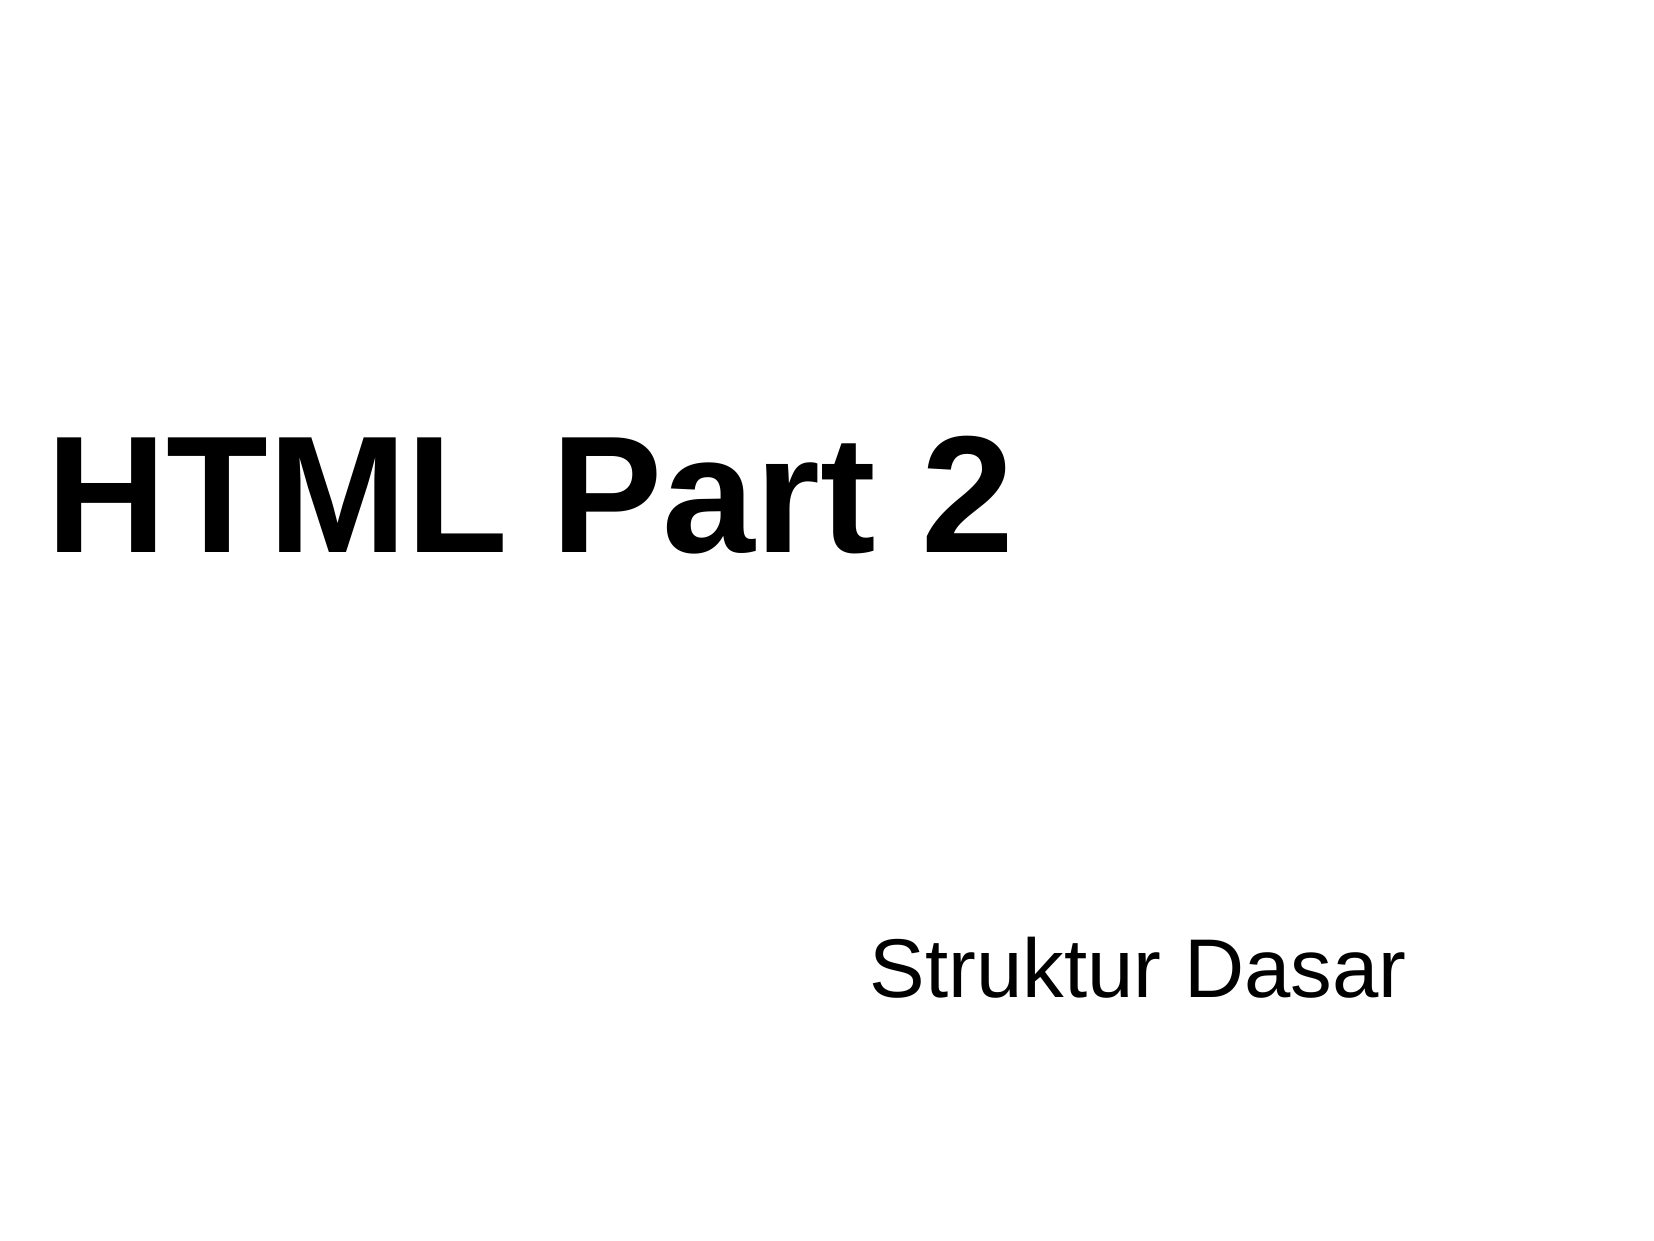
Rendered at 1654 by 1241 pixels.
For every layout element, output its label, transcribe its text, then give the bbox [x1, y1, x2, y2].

text_box Struktur Dasar [855, 915, 1510, 1023]
subtitle HTML Part 2 [0, 135, 1276, 855]
